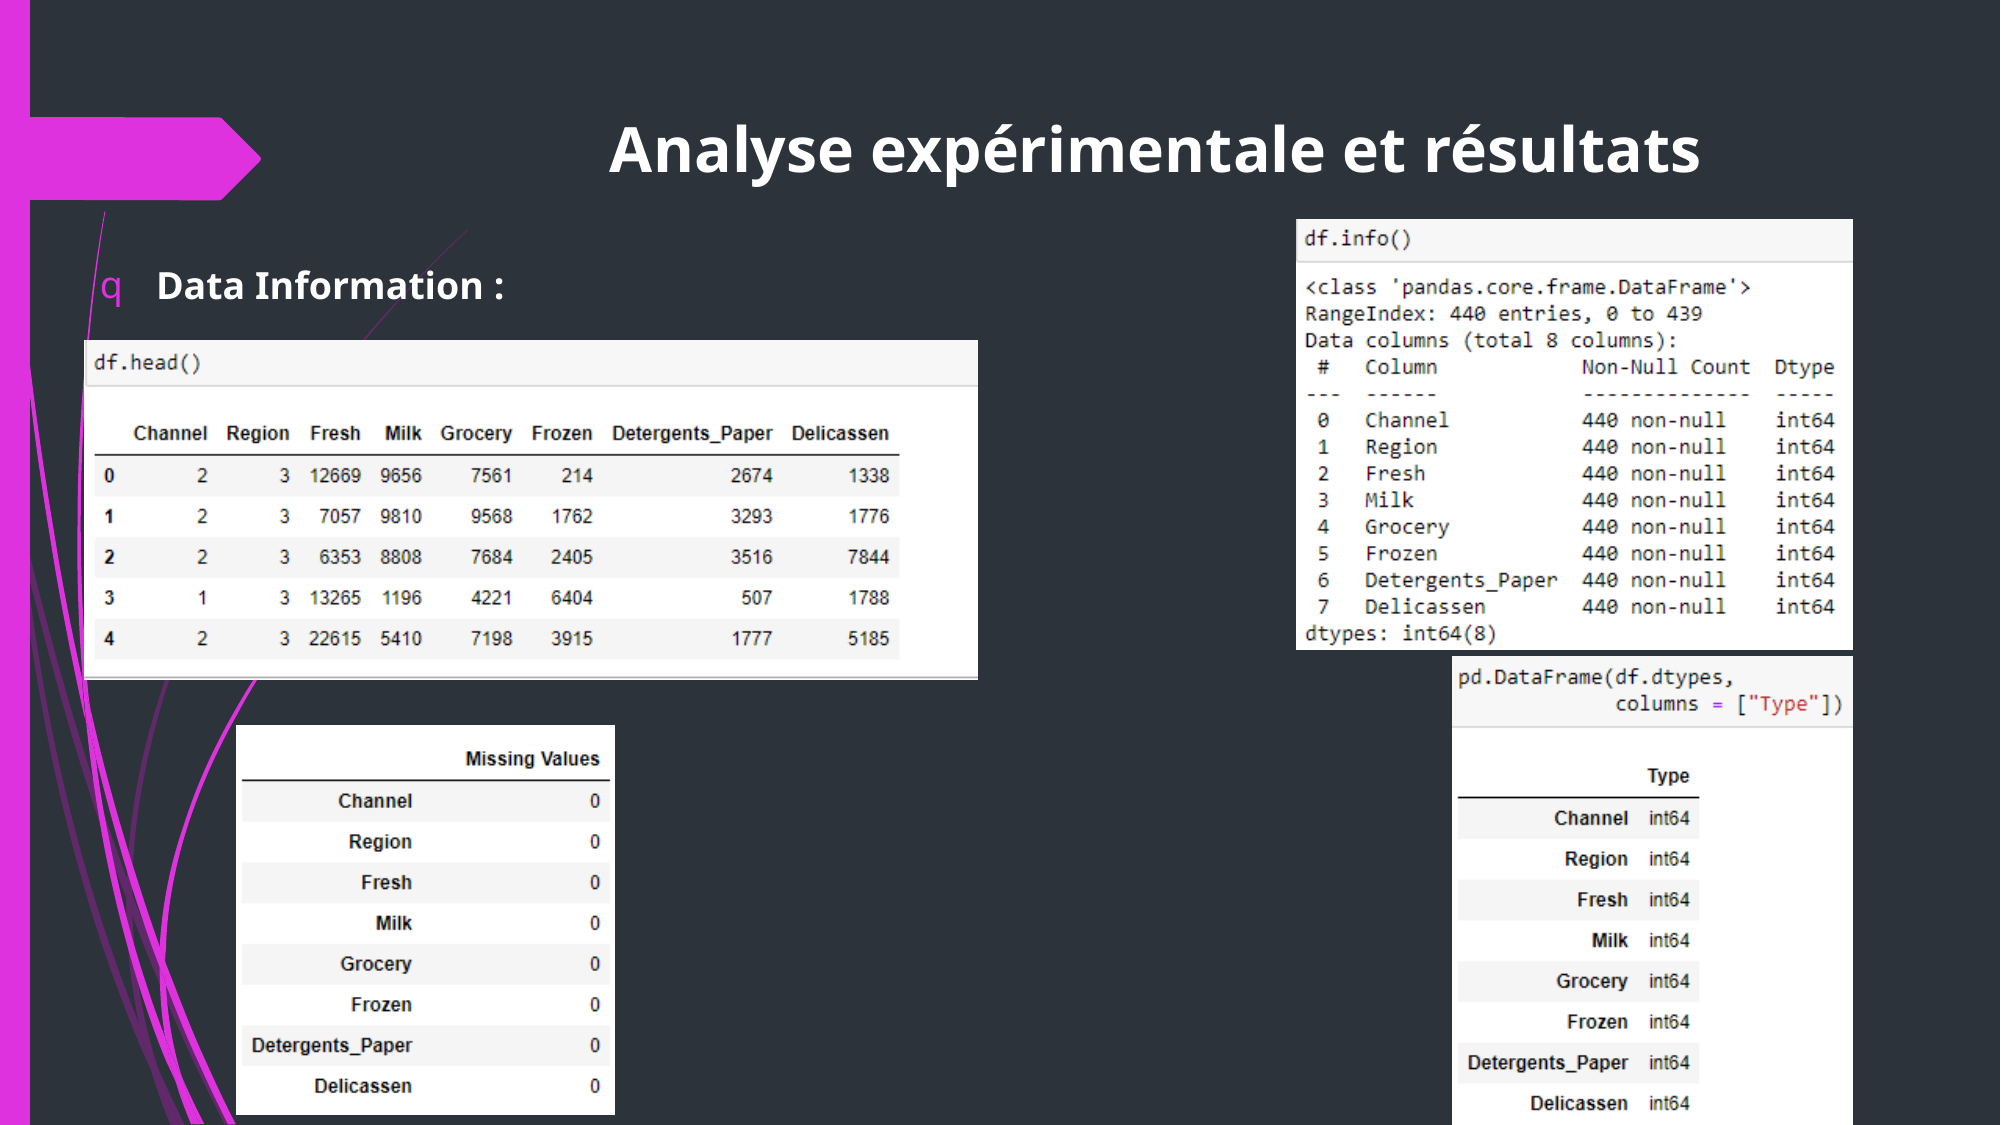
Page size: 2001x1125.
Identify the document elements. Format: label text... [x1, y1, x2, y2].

picture [84, 340, 978, 680]
picture [1452, 656, 1853, 1125]
picture [236, 725, 615, 1115]
list Data Information : [84, 254, 1979, 1105]
title Analyse expérimentale et résultats [425, 102, 1888, 254]
picture [1296, 219, 1853, 650]
